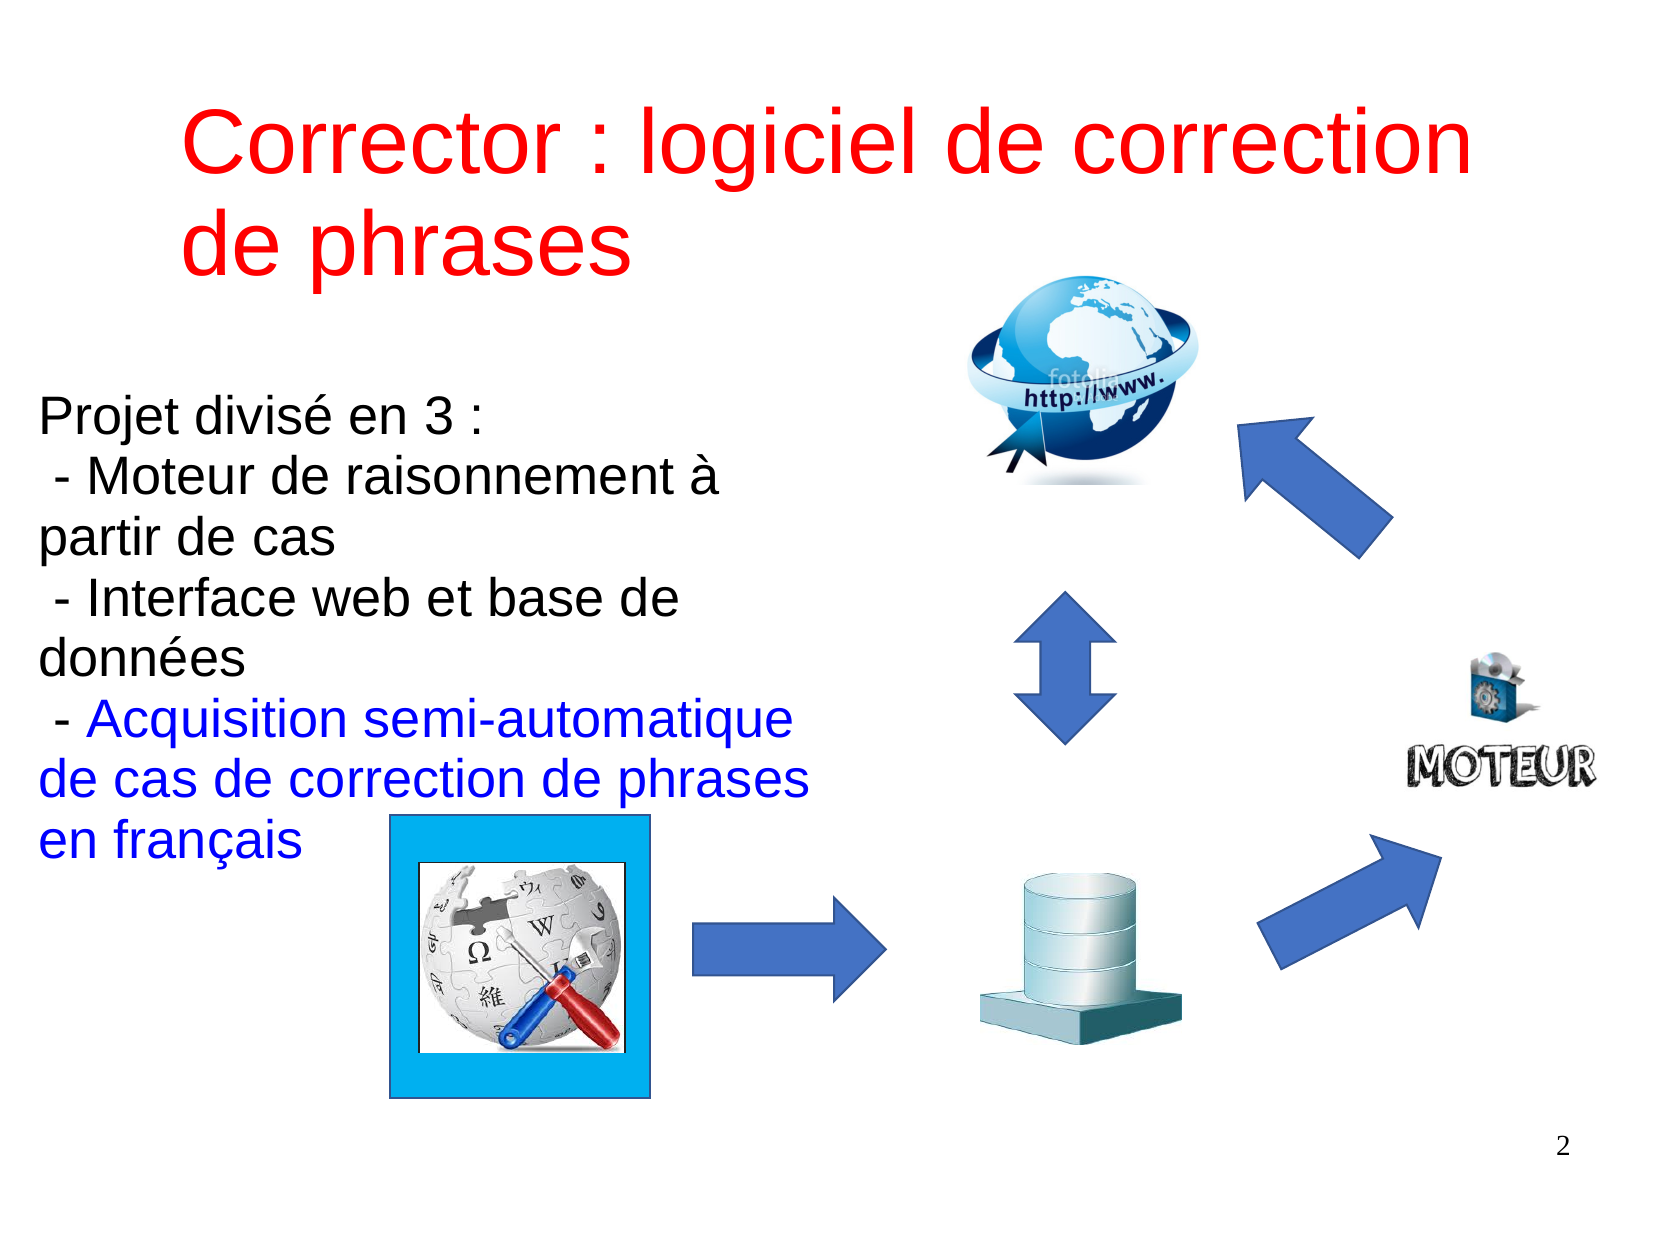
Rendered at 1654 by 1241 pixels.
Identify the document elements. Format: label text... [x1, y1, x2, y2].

text_box Projet divisé en 3 : - Moteur de raisonnement à partir de cas - Interface web et base de données - Acquisition semi-automatique de cas de correction de phrases en français [23, 377, 851, 878]
picture [962, 303, 1218, 485]
picture [1393, 652, 1614, 804]
text_box [693, 897, 886, 1002]
picture [980, 873, 1182, 1045]
text_box [1015, 592, 1115, 745]
text_box [389, 878, 650, 1099]
picture [419, 878, 625, 1052]
text_box [1257, 835, 1441, 970]
text_box Corrector : logiciel de correction de phrases [165, 82, 1560, 303]
text_box [1238, 417, 1393, 559]
